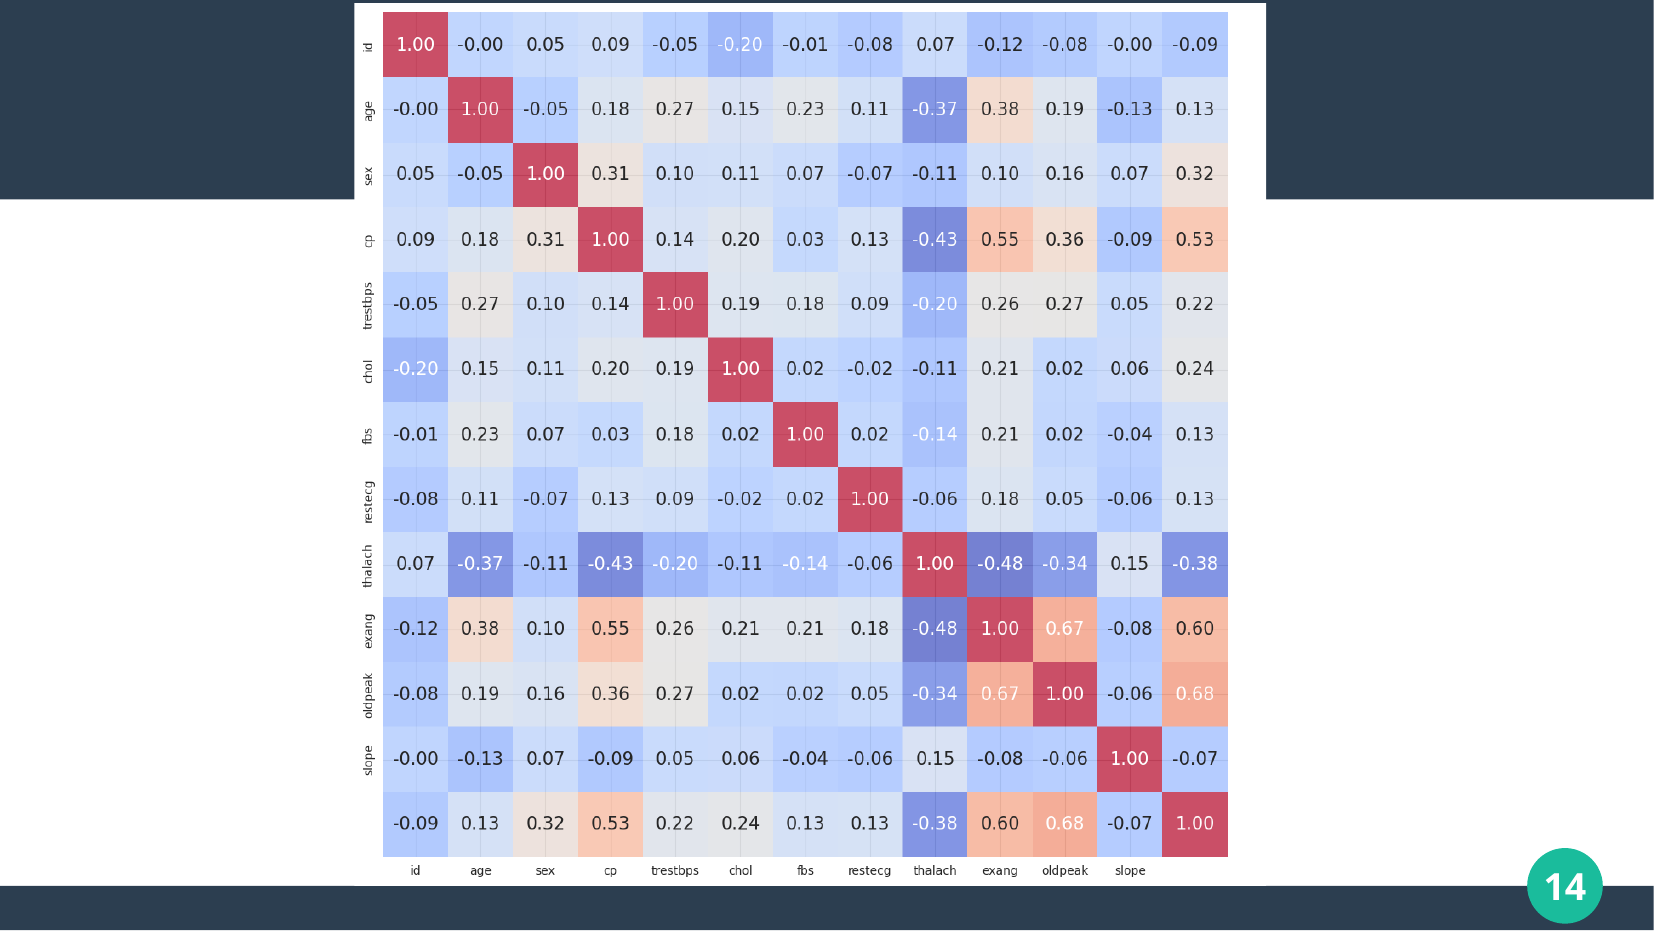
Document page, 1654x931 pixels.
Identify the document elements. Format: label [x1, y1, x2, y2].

picture [354, 3, 1267, 886]
